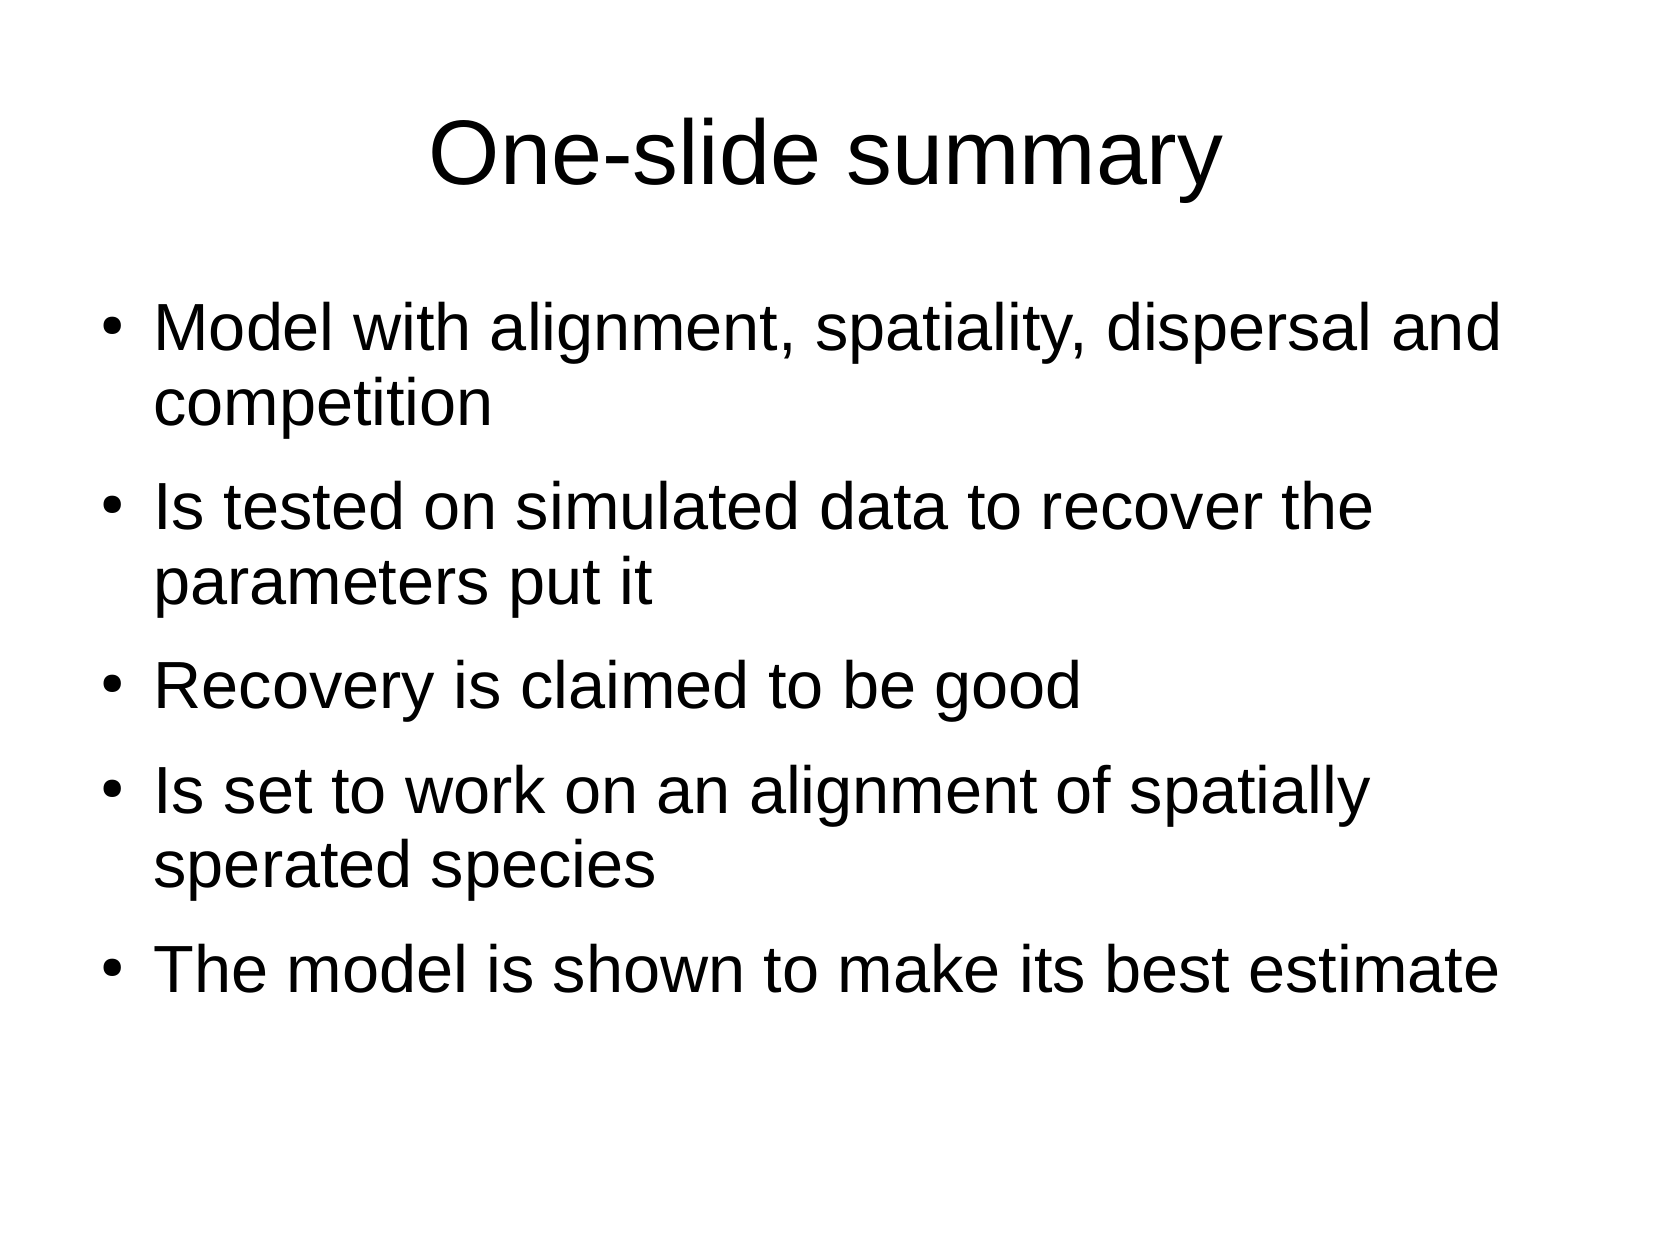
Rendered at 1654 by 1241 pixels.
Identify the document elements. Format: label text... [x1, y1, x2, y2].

title One-slide summary [82, 49, 1571, 257]
list Model with alignment, spatiality, dispersal and competition Is tested on simulated data to recover the parameters put it Recovery is claimed to be good Is set to work on an alignment of spatially sperated species The model is shown to make its best estimate [82, 290, 1571, 1010]
